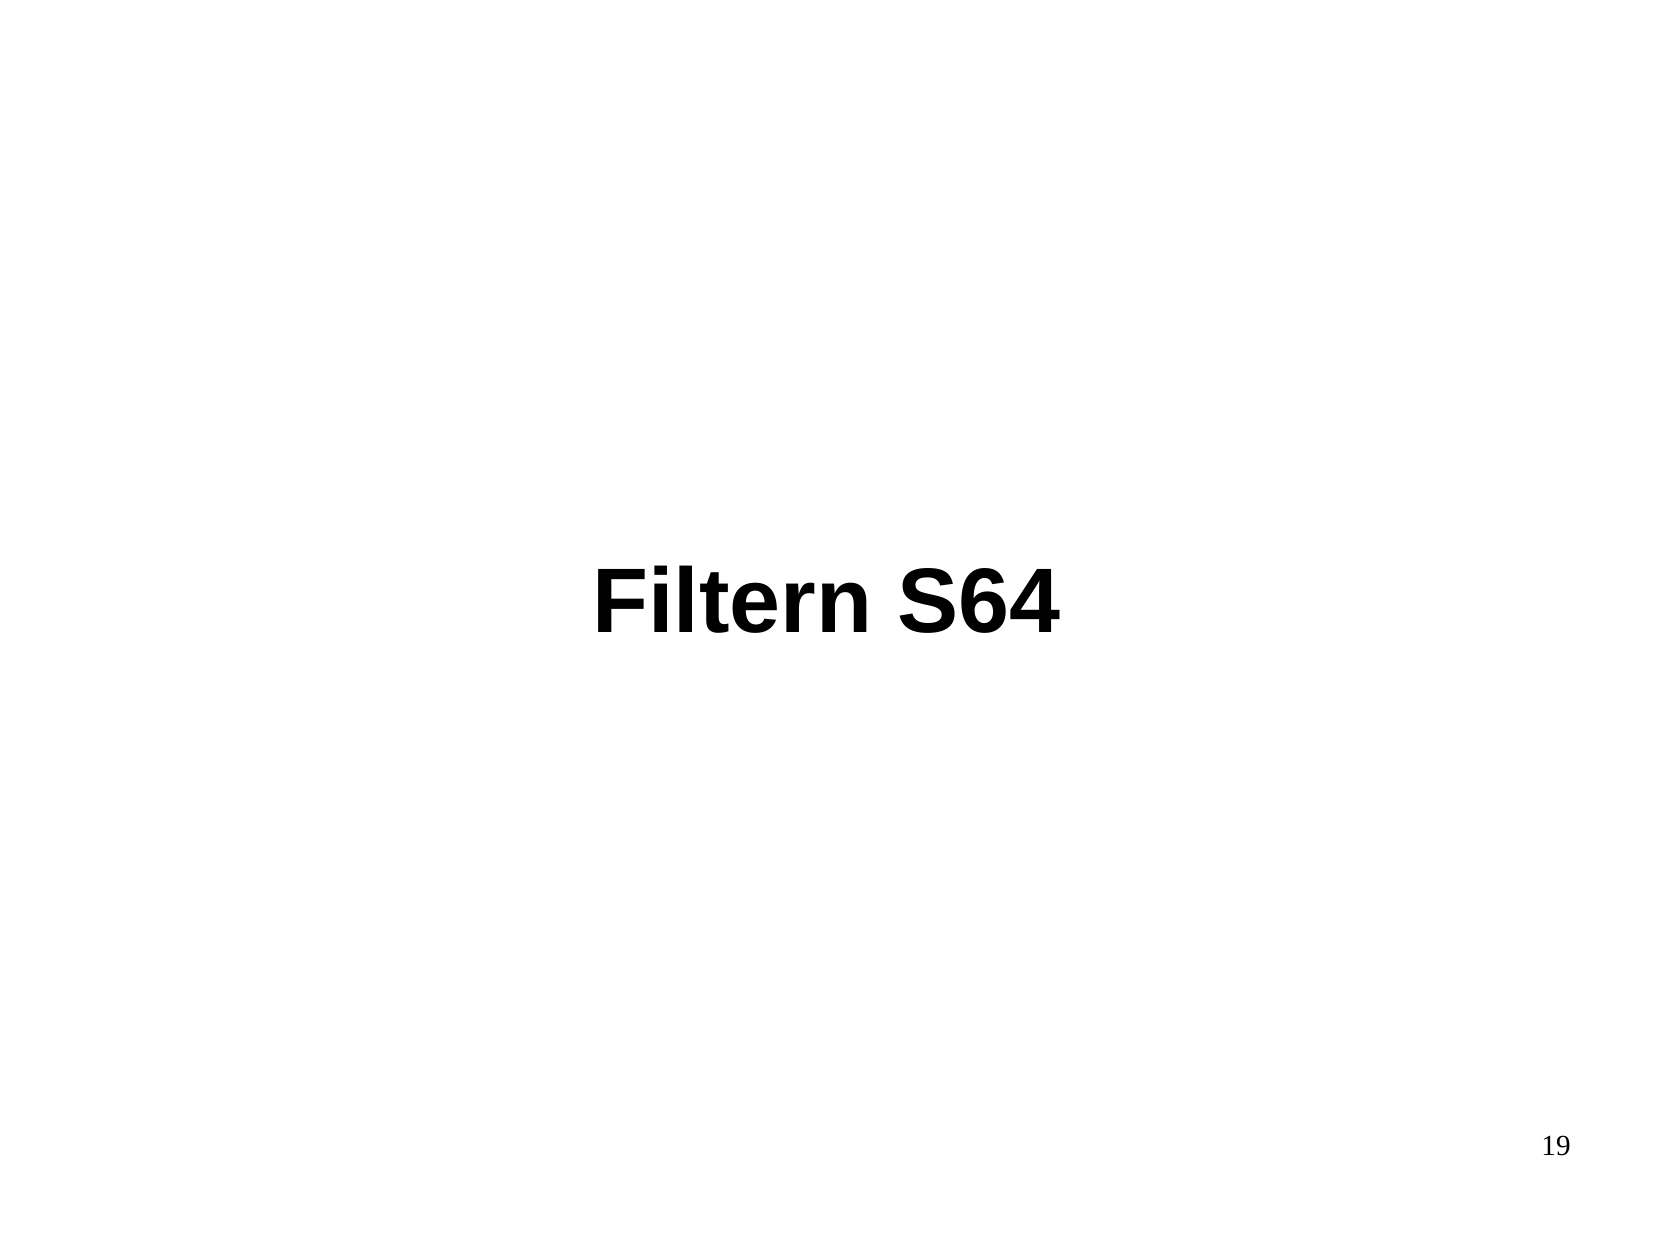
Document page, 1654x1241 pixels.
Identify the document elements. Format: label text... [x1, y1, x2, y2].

title Filtern S64 [82, 548, 1571, 756]
